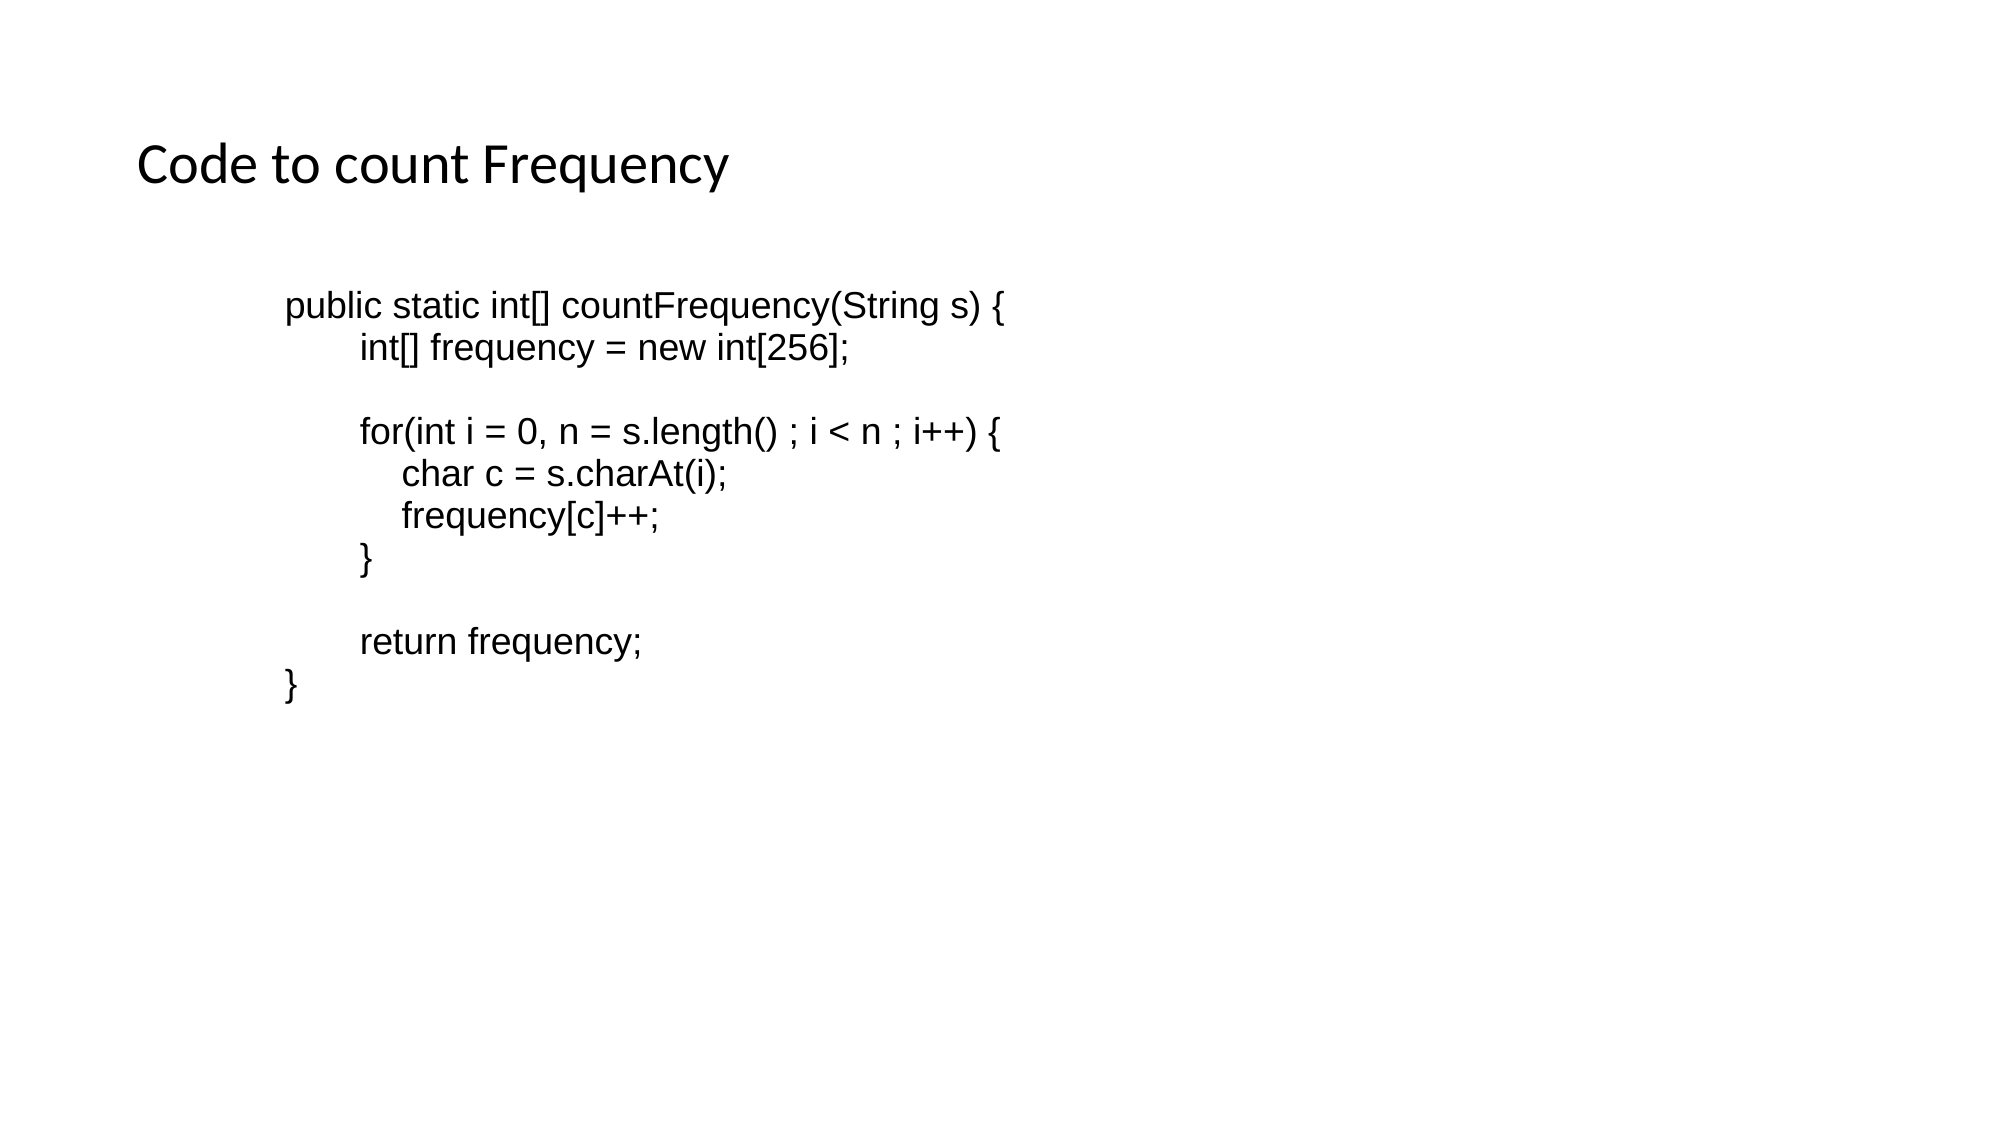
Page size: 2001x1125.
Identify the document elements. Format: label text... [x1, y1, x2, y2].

title Code to count Frequency [137, 59, 1863, 278]
text_box public static int[] countFrequency(String s) { int[] frequency = new int[256]; for(int i = 0, n = s.length() ; i < n ; i++) { char c = s.charAt(i); frequency[c]++; } return frequency; } [195, 277, 1381, 796]
